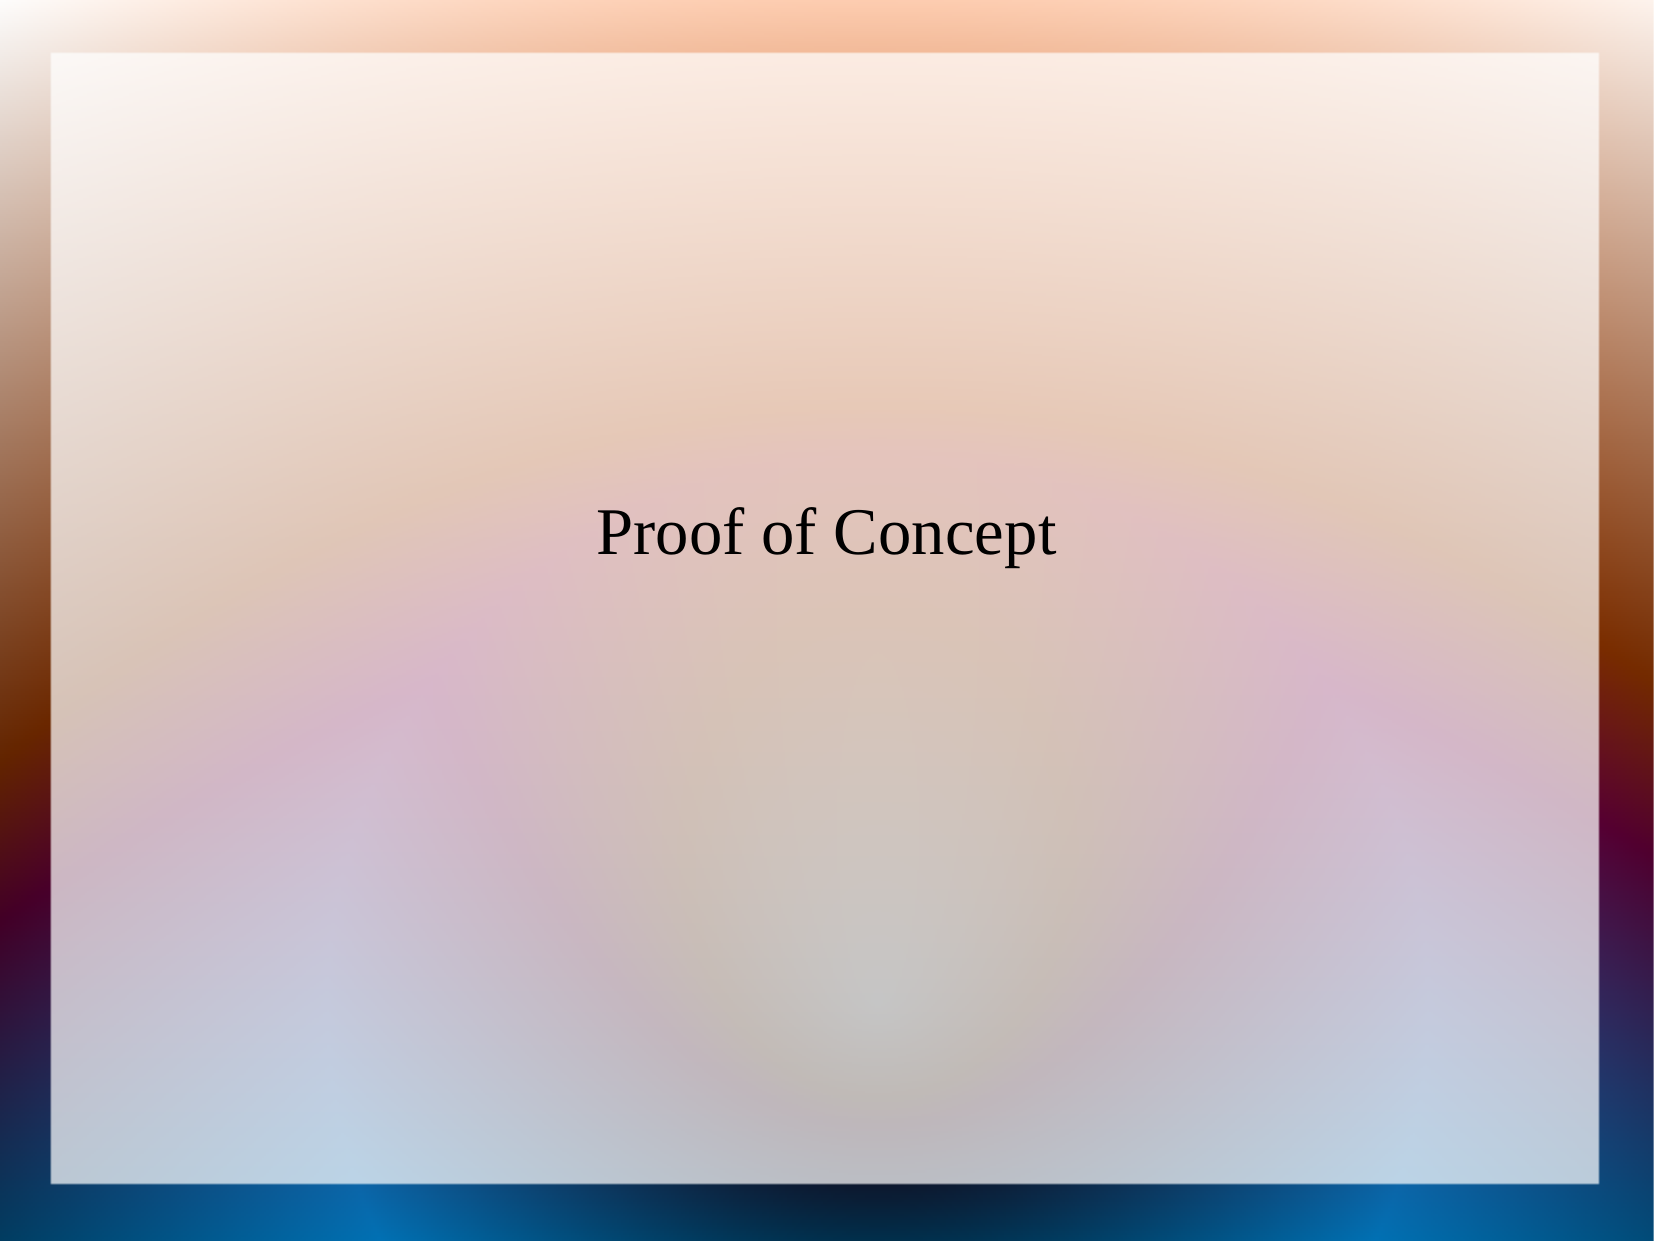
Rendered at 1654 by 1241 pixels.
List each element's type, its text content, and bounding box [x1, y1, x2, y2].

picture [0, 0, 1654, 1241]
subtitle Proof of Concept [82, 55, 1571, 1010]
